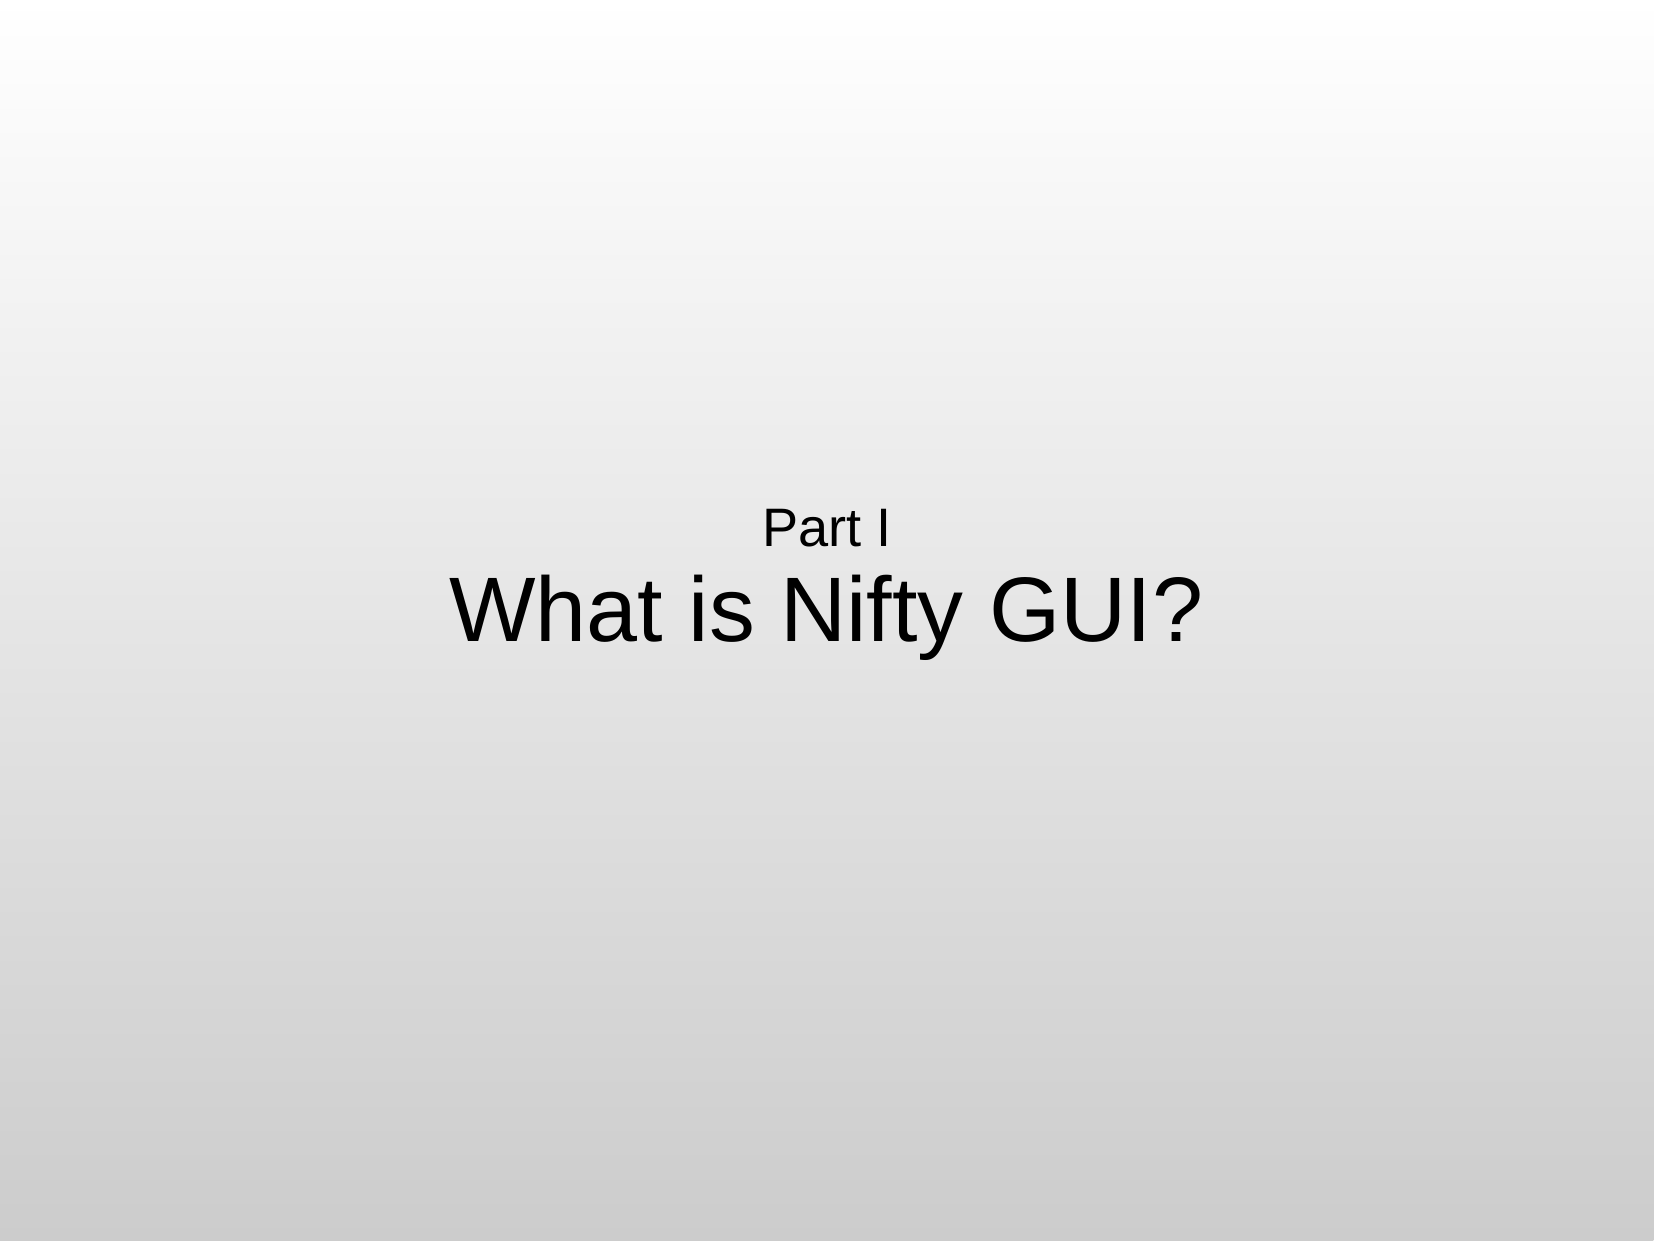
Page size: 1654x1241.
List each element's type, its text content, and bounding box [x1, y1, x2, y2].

subtitle Part I What is Nifty GUI? [82, 49, 1571, 1109]
